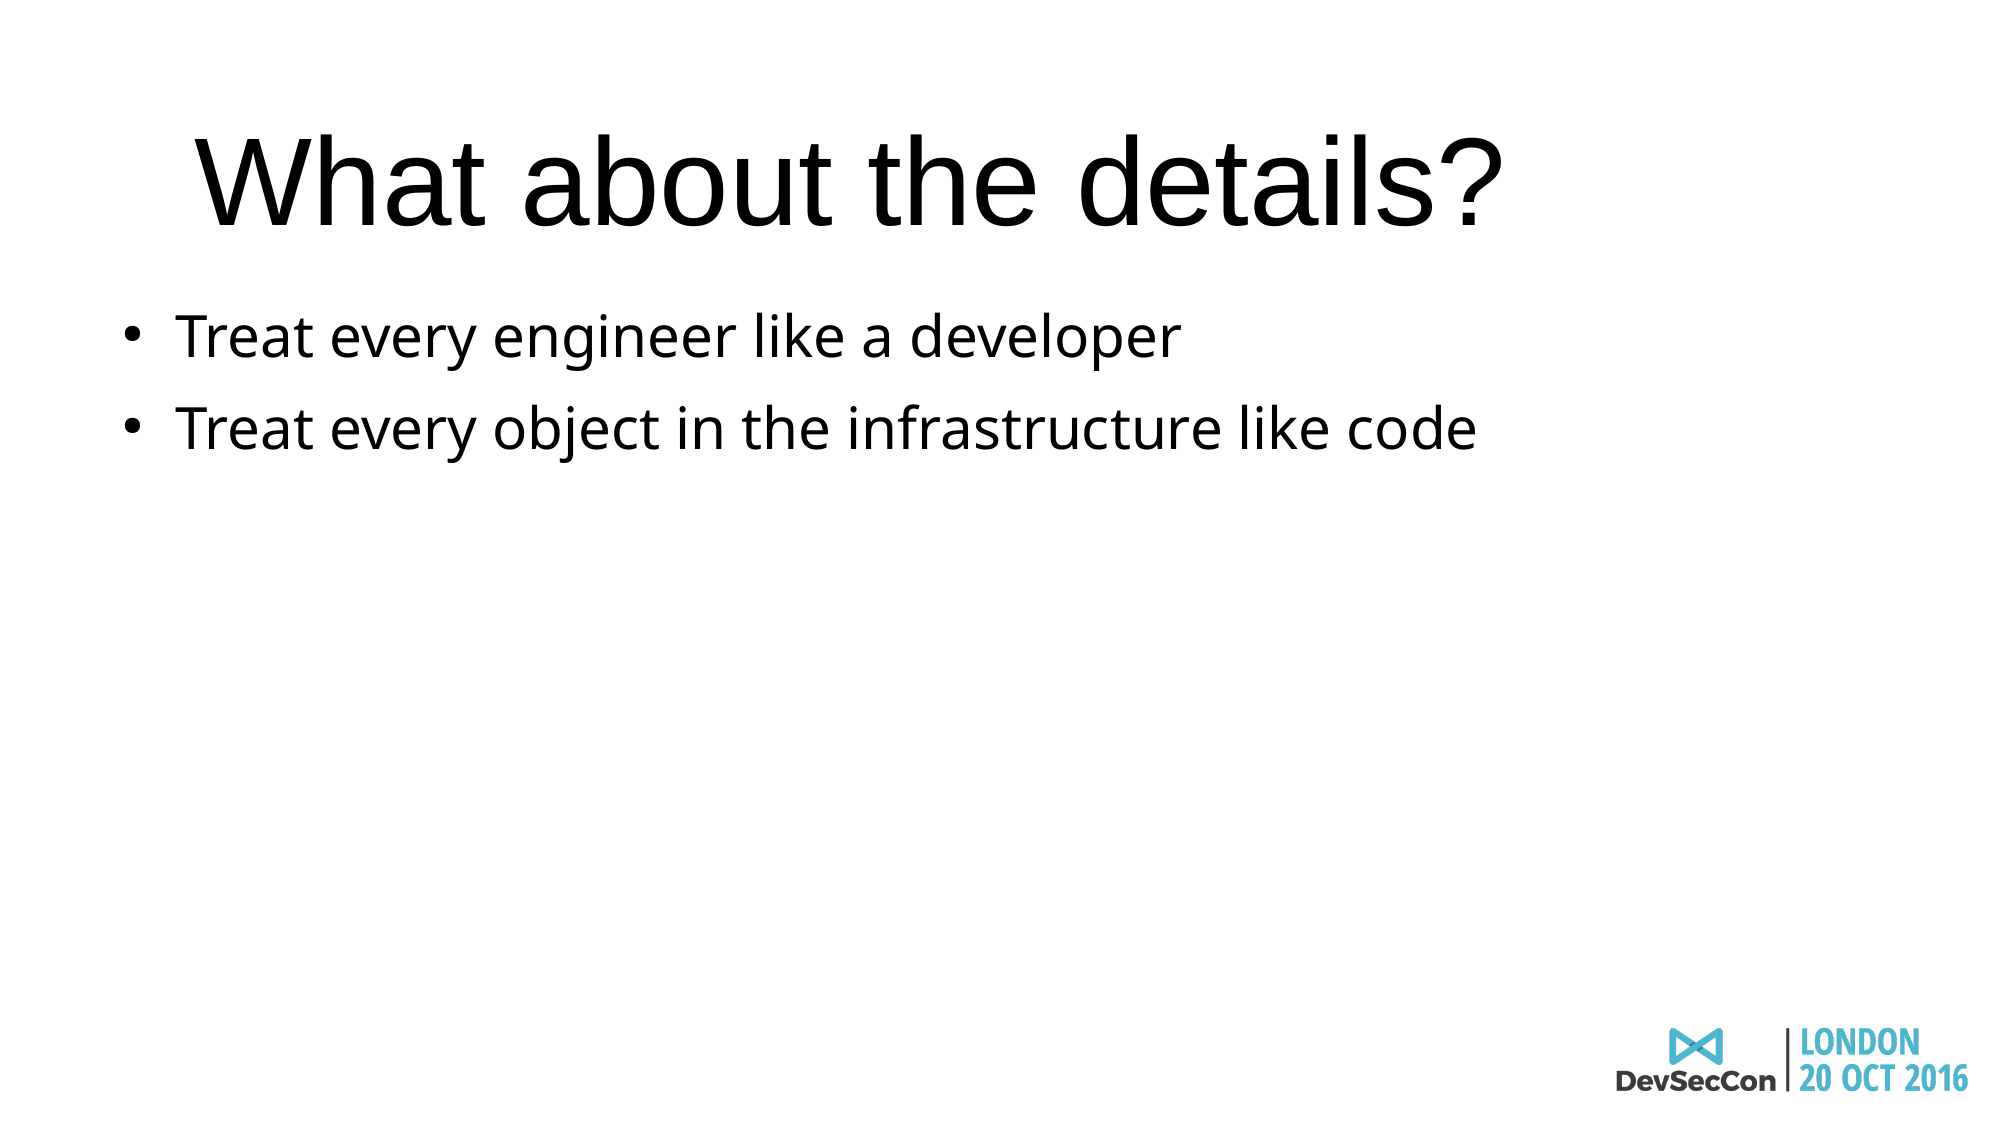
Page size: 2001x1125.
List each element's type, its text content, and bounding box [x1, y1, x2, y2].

title [89, 59, 1910, 278]
picture [1609, 1014, 1979, 1105]
text_box What about the details? [180, 104, 1523, 260]
list Treat every engineer like a developer Treat every object in the infrastructure like code [89, 299, 1910, 1014]
